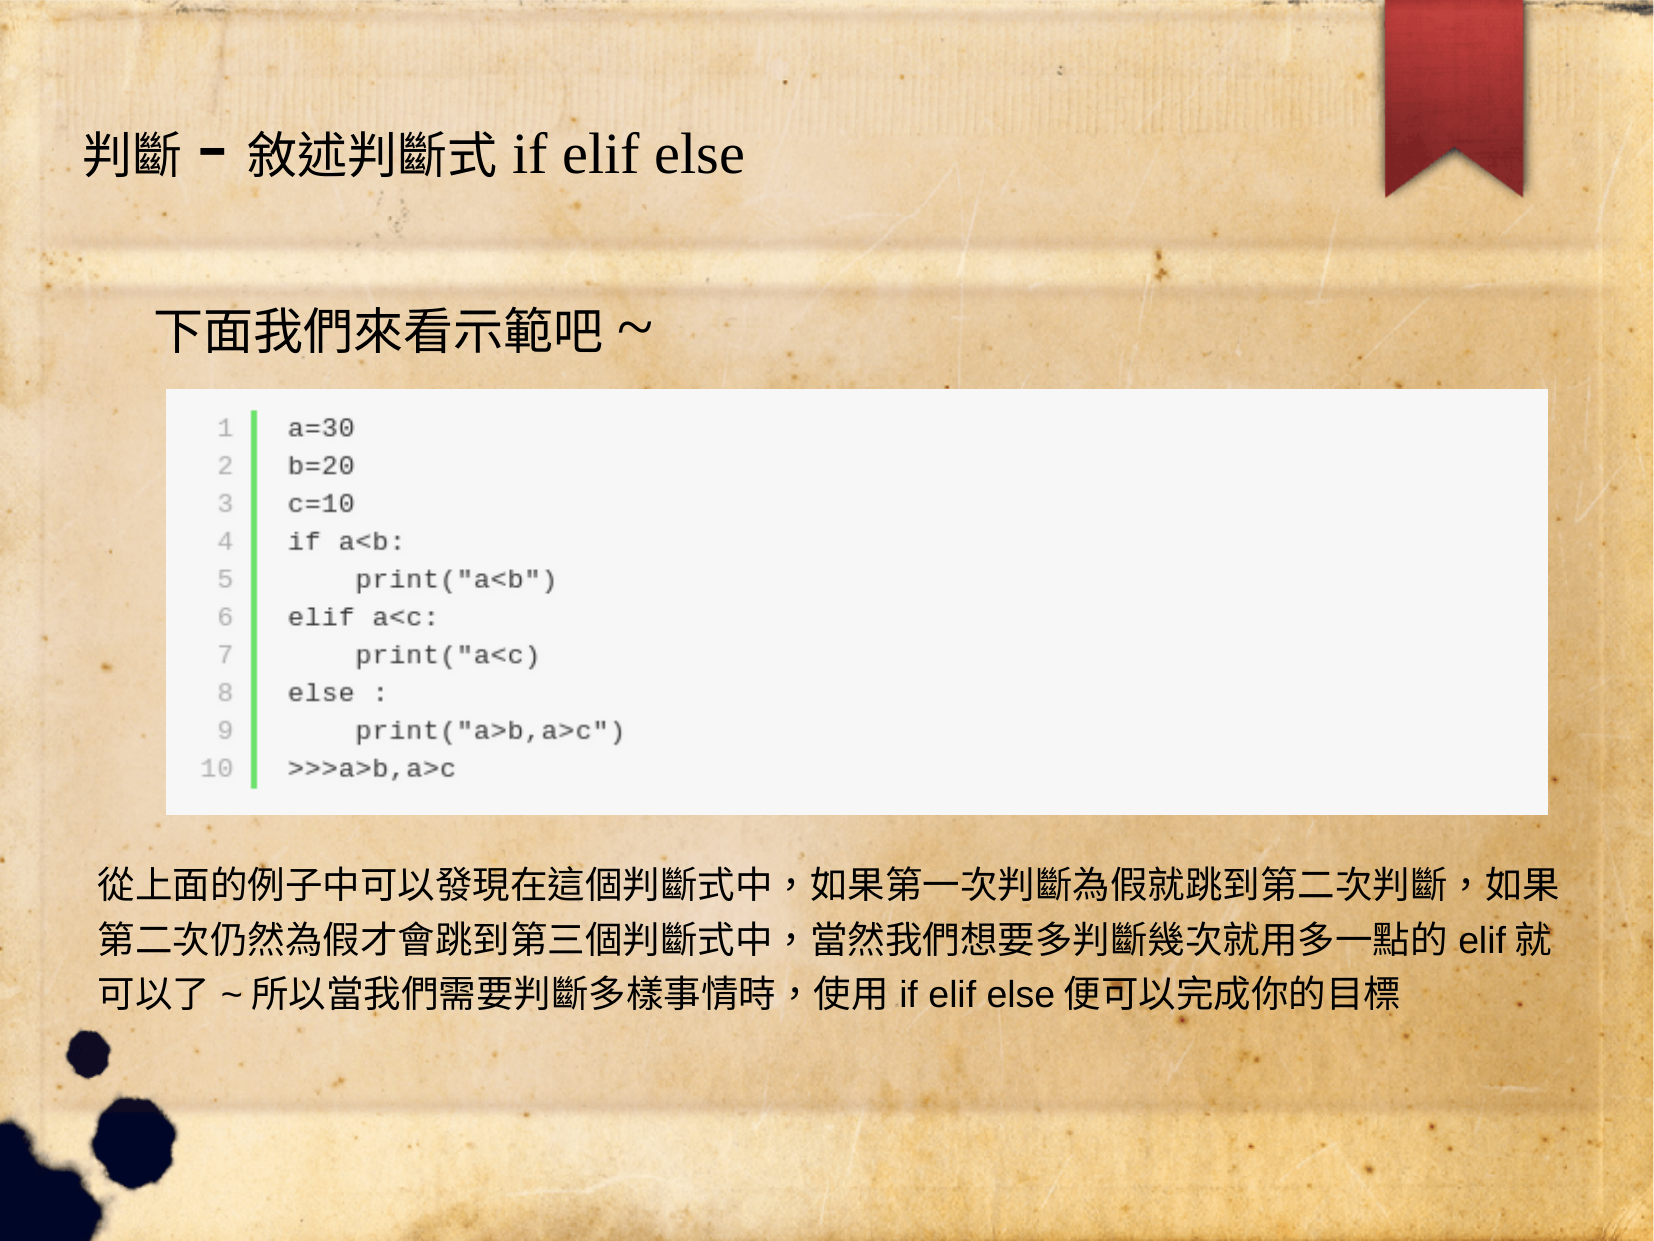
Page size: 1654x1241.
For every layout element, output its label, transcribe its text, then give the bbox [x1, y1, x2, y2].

picture [0, 0, 1654, 1241]
title 判斷-敘述判斷式if elif else [82, 49, 1347, 237]
list 下面我們來看示範吧~ [82, 290, 1538, 848]
text_box 從上面的例子中可以發現在這個判斷式中，如果第一次判斷為假就跳到第二次判斷，如果第二次仍然為假才會跳到第三個判斷式中，當然我們想要多判斷幾次就用多一點的elif就可以了~所以當我們需要判斷多樣事情時，使用if elif else便可以完成你的目標 [82, 848, 1583, 1075]
